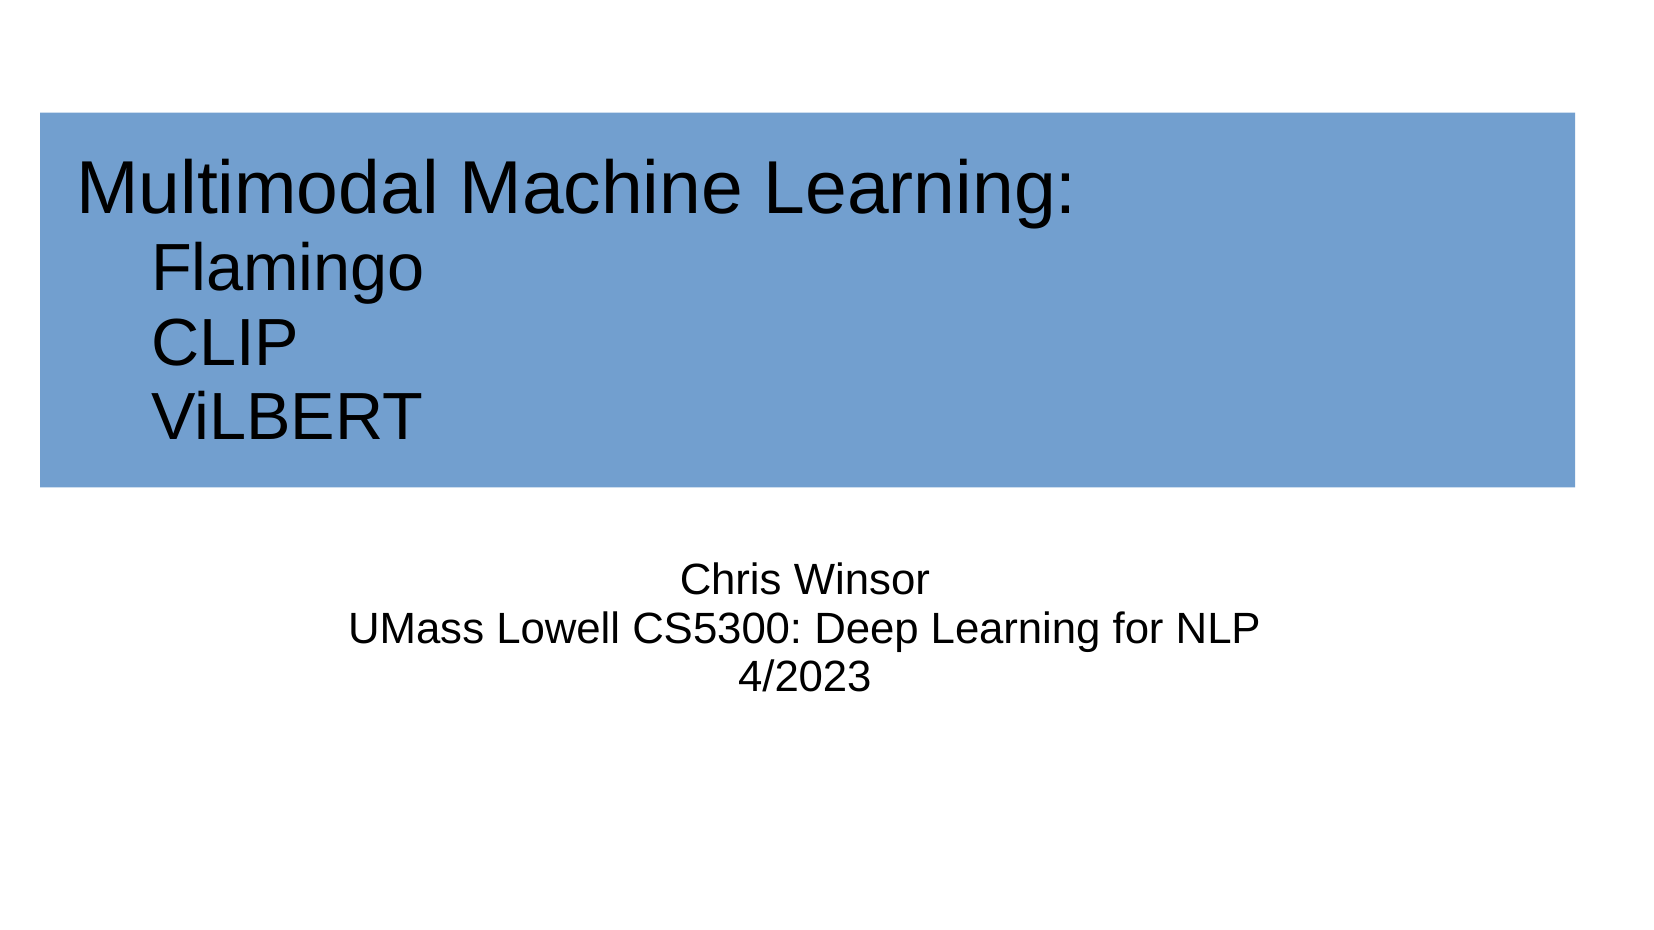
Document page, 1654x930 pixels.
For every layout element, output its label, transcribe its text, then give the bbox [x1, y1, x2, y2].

title Multimodal Machine Learning: Flamingo CLIP ViLBERT [40, 112, 1576, 488]
subtitle Chris Winsor UMass Lowell CS5300: Deep Learning for NLP 4/2023 [37, 506, 1573, 750]
